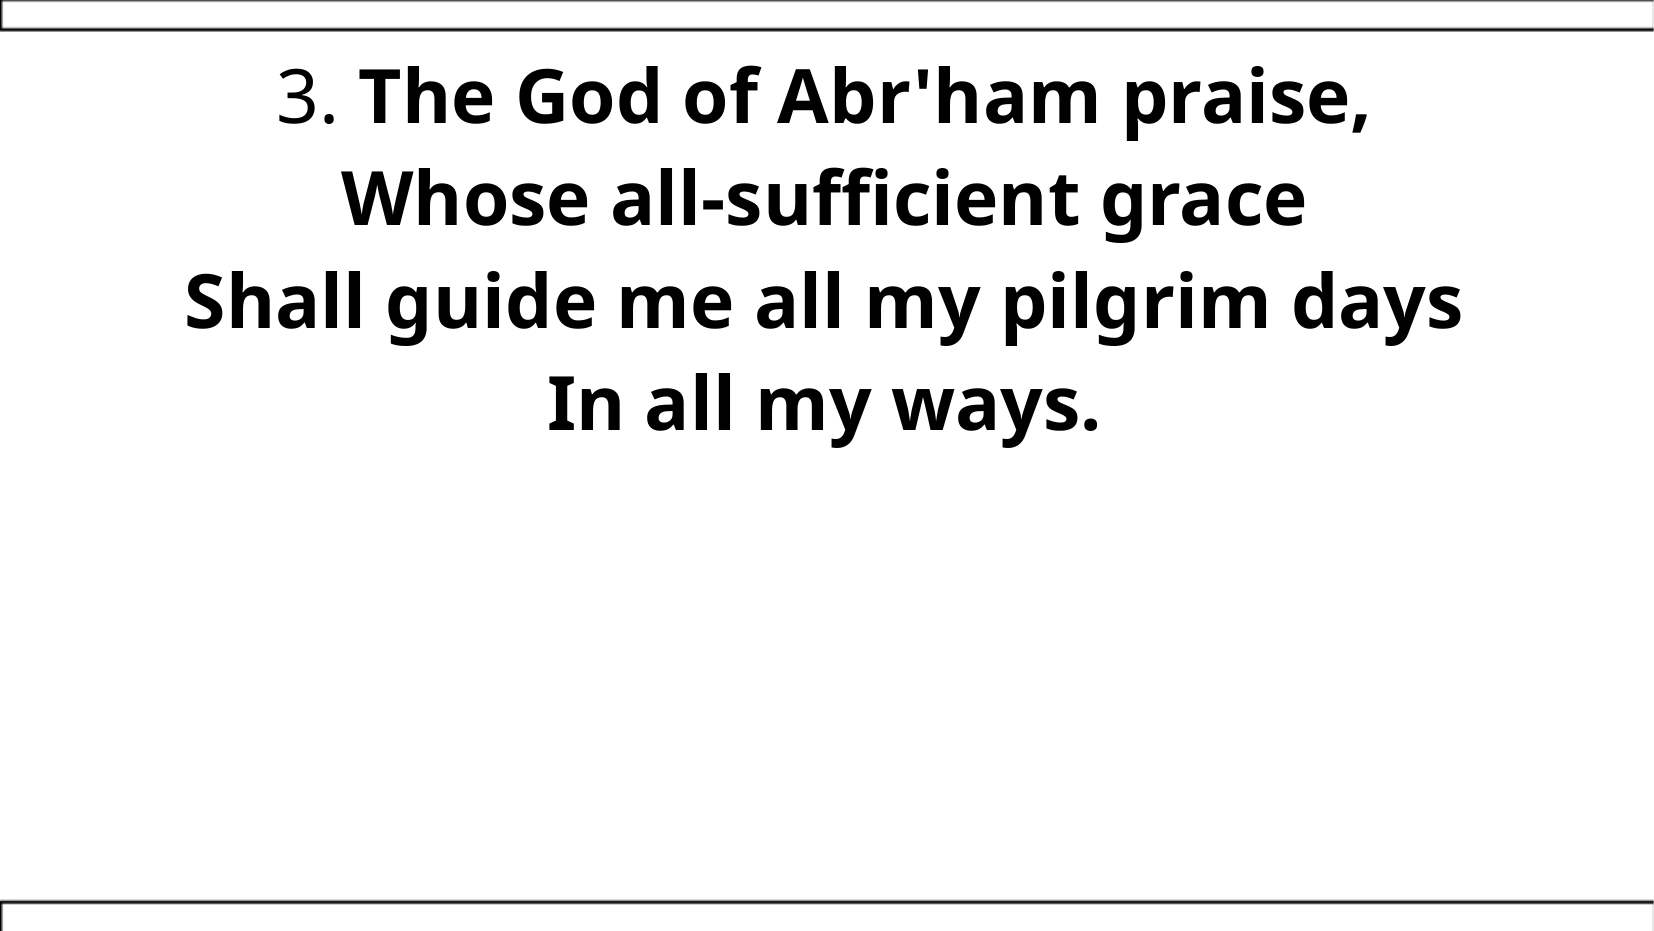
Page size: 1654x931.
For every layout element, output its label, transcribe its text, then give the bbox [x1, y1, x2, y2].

picture [0, 0, 1654, 931]
text_box 3. The God of Abr'ham praise, Whose all-sufficient grace Shall guide me all my pilgrim days In all my ways. [105, 35, 1546, 451]
